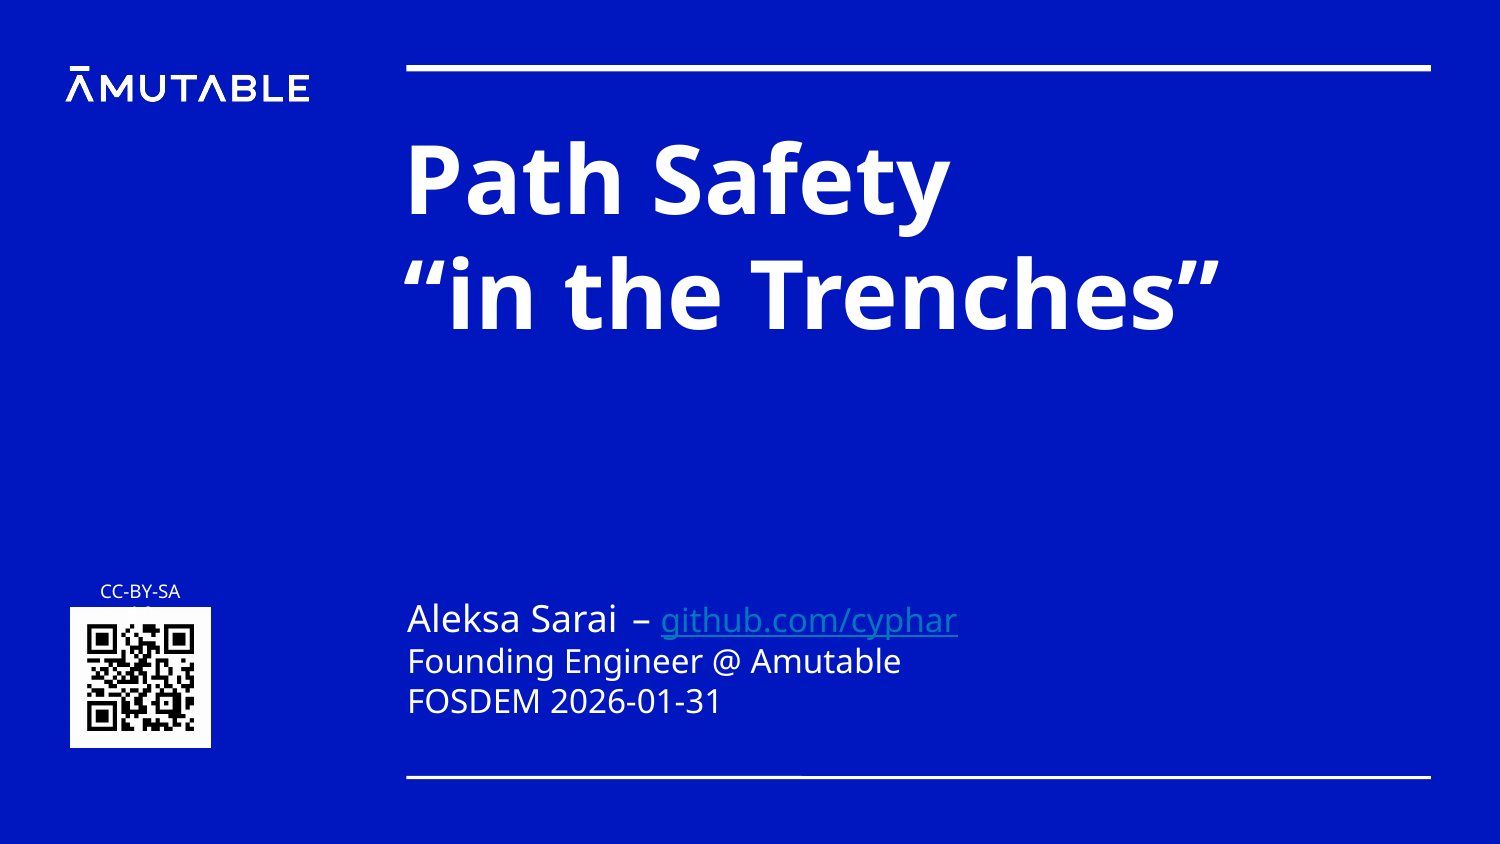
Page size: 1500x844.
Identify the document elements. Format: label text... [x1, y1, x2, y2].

subtitle Aleksa Sarai – github.com/cyphar Founding Engineer @ Amutable FOSDEM 2026-01-31 [392, 531, 1431, 735]
title Path Safety “in the Trenches” [389, 103, 1428, 357]
picture [70, 607, 211, 748]
picture [65, 66, 309, 102]
text_box CC-BY-SA 4.0 [70, 564, 211, 607]
